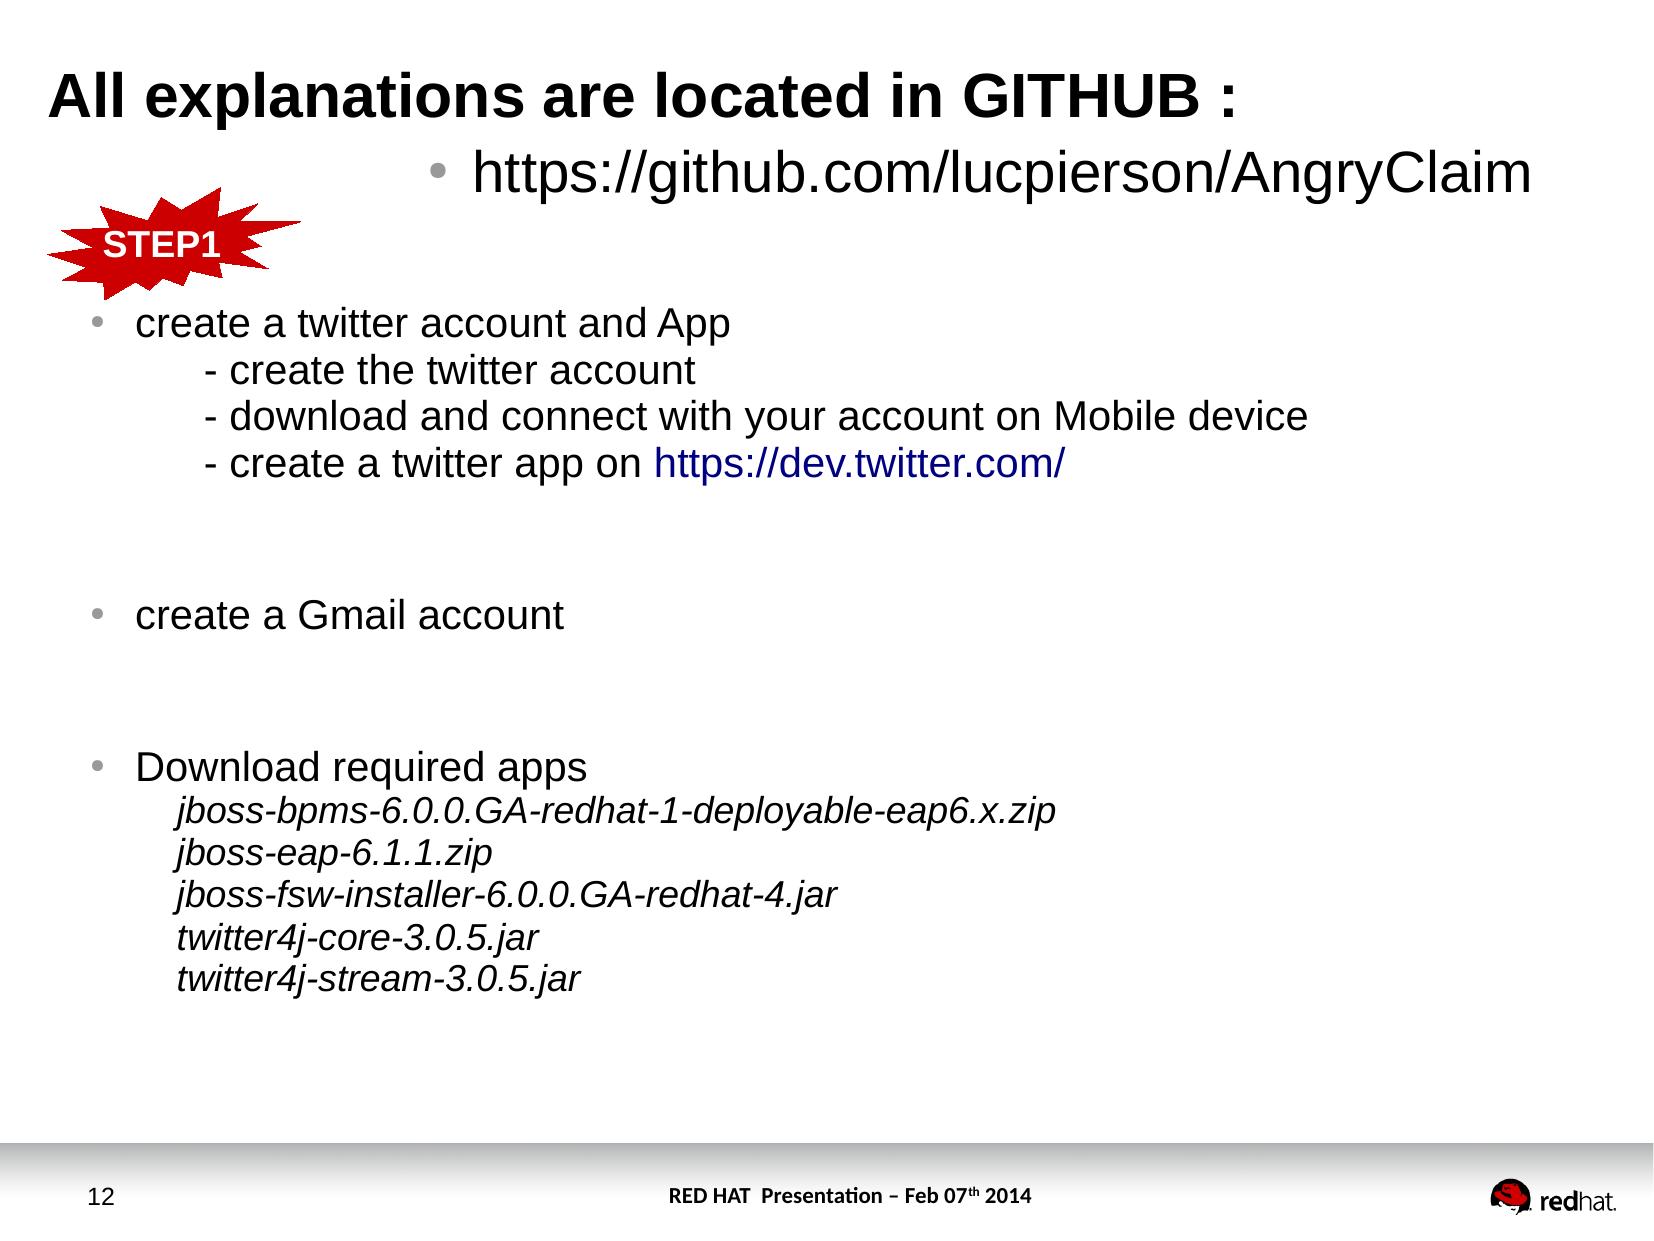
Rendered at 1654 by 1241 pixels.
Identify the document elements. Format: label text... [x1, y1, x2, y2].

text_box STEP1 [47, 187, 301, 300]
list create a twitter account and App - create the twitter account - download and connect with your account on Mobile device - create a twitter app on https://dev.twitter.com/ create a Gmail account Download required apps jboss-bpms-6.0.0.GA-redhat-1-deployable-eap6.x.zip jboss-eap-6.1.1.zip jboss-fsw-installer-6.0.0.GA-redhat-4.jar twitter4j-core-3.0.5.jar twitter4j-stream-3.0.5.jar [75, 300, 1613, 1076]
picture [0, 1143, 1654, 1241]
title All explanations are located in GITHUB : [47, 2, 1536, 190]
list https://github.com/lucpierson/AngryClaim [412, 140, 1576, 226]
